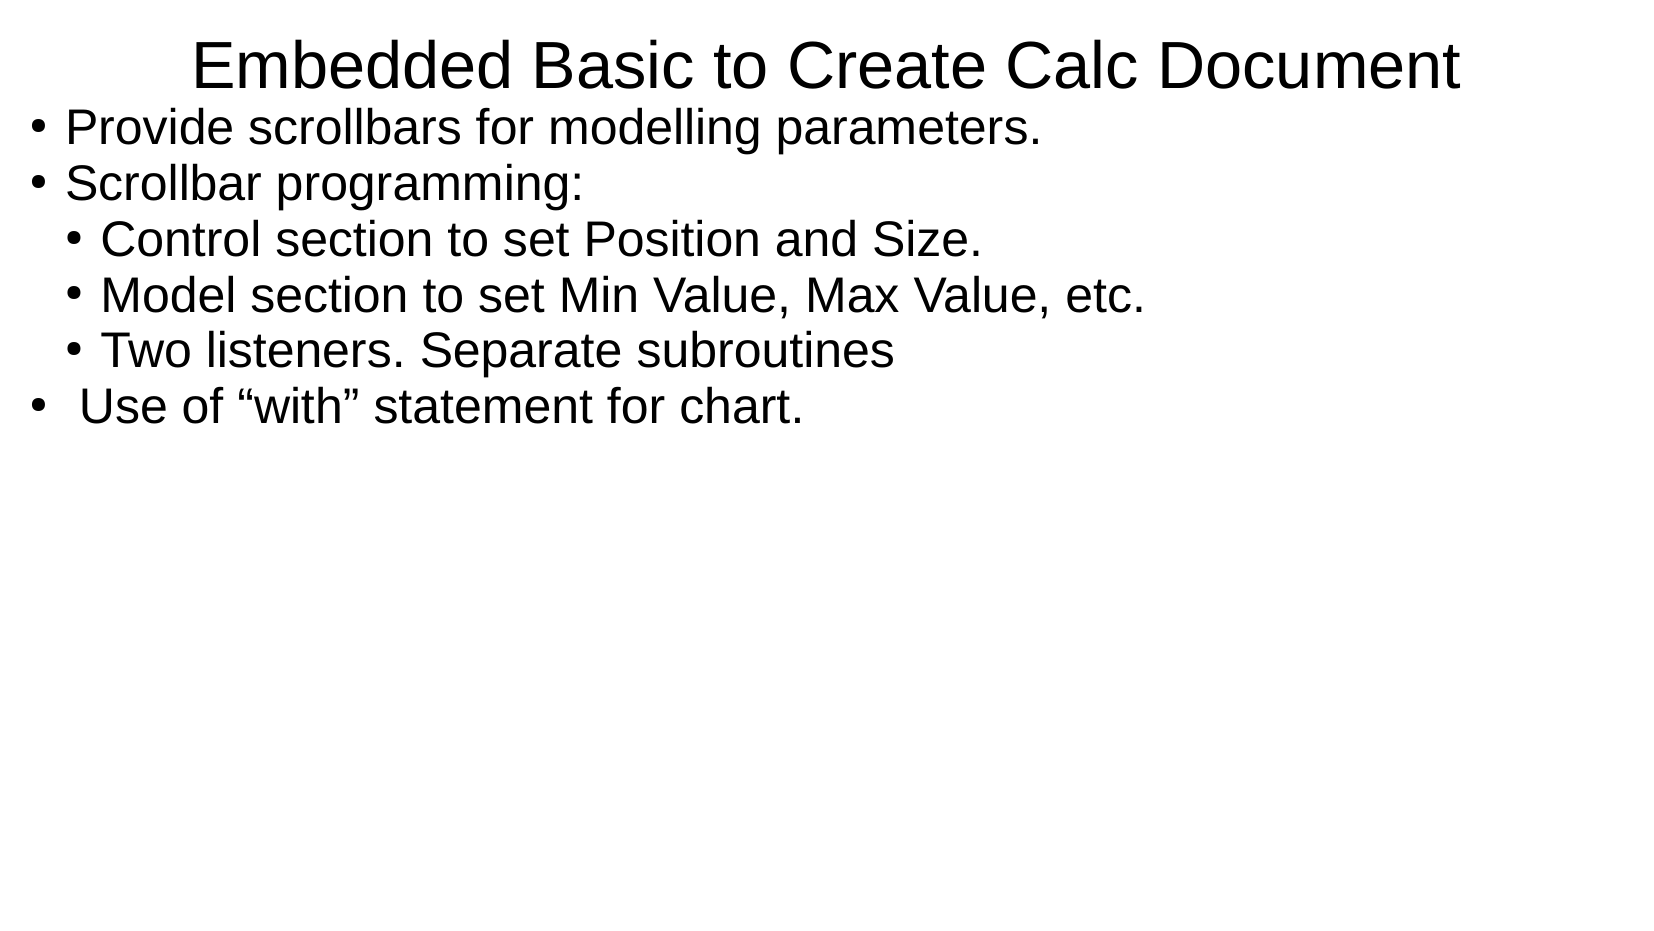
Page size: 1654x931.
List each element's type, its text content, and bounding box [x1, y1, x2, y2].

title Embedded Basic to Create Calc Document [82, 27, 1571, 99]
subtitle Provide scrollbars for modelling parameters. Scrollbar programming: Control section to set Position and Size. Model section to set Min Value, Max Value, etc. Two listeners. Separate subroutines Use of “with” statement for chart. [29, 99, 1622, 825]
